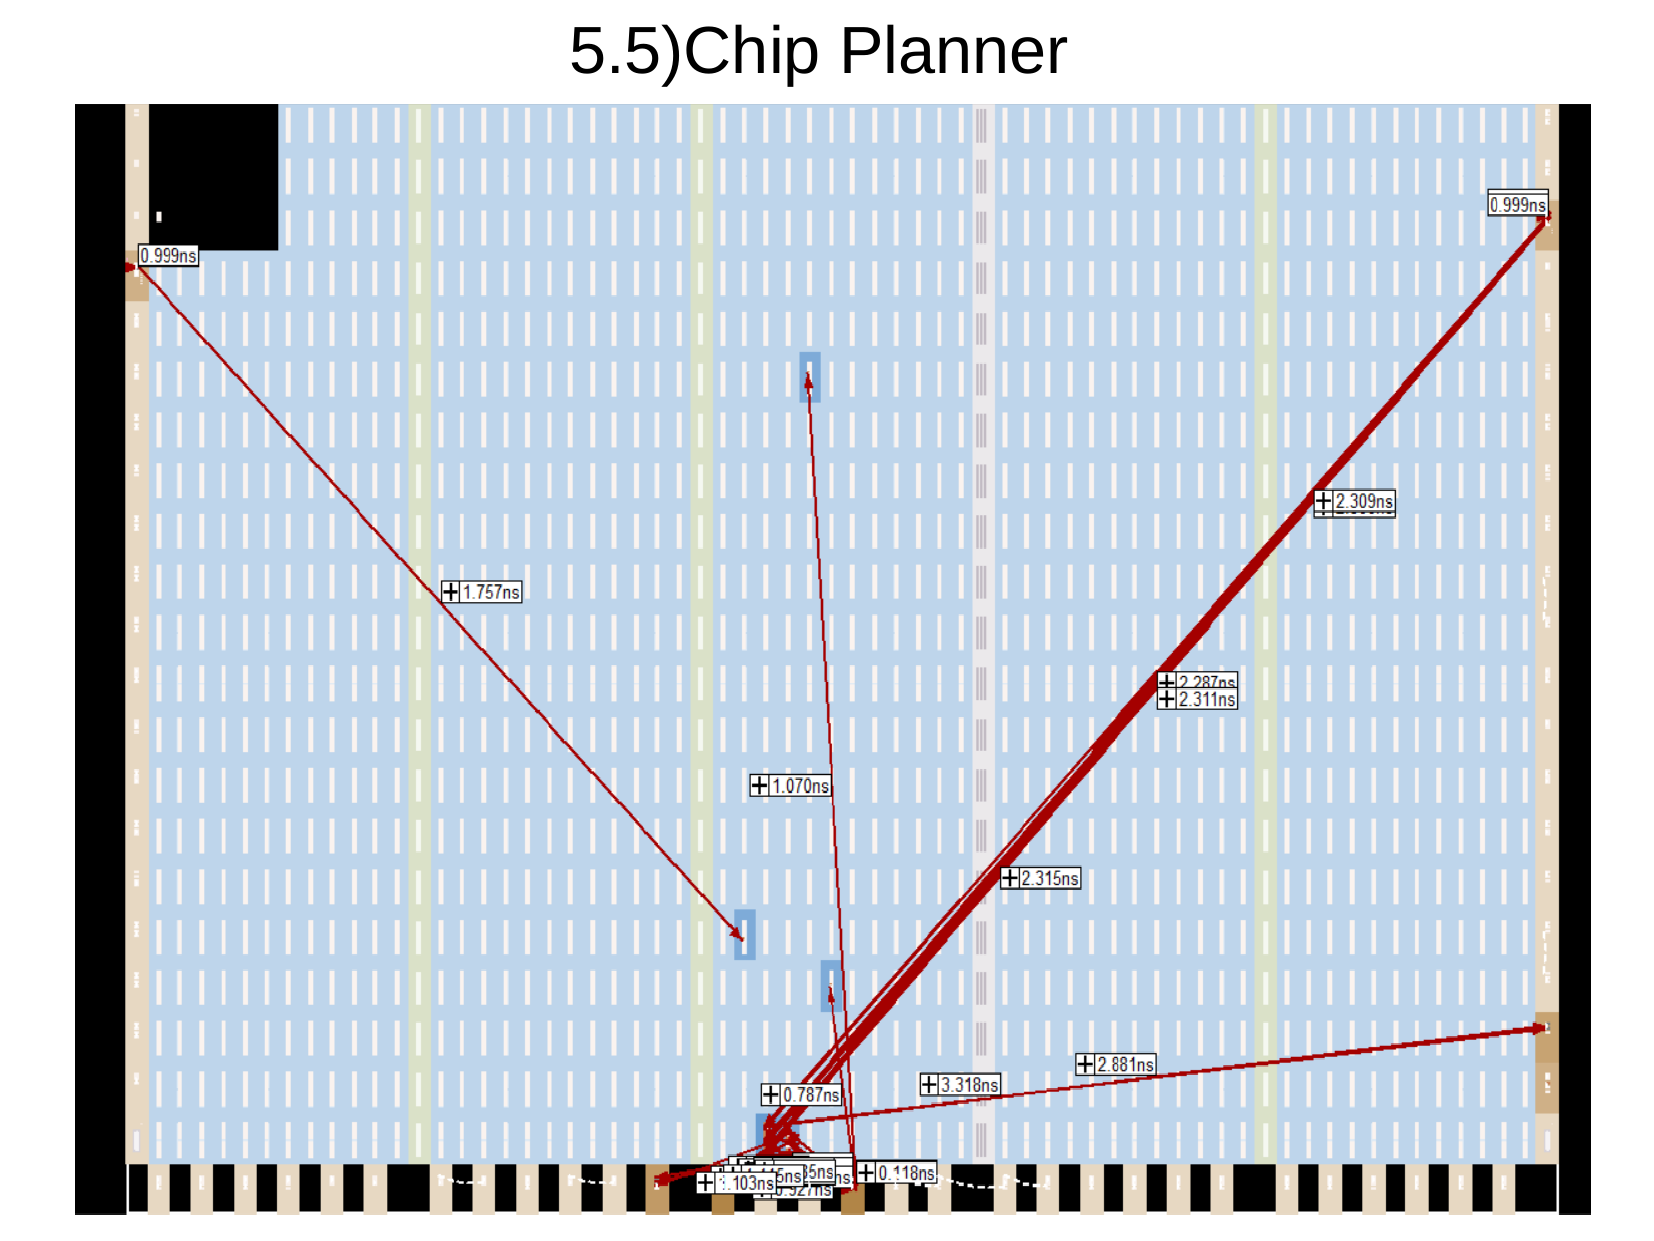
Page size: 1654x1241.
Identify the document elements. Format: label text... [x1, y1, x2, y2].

picture [75, 105, 1591, 1216]
title 5.5)Chip Planner [75, 0, 1564, 104]
